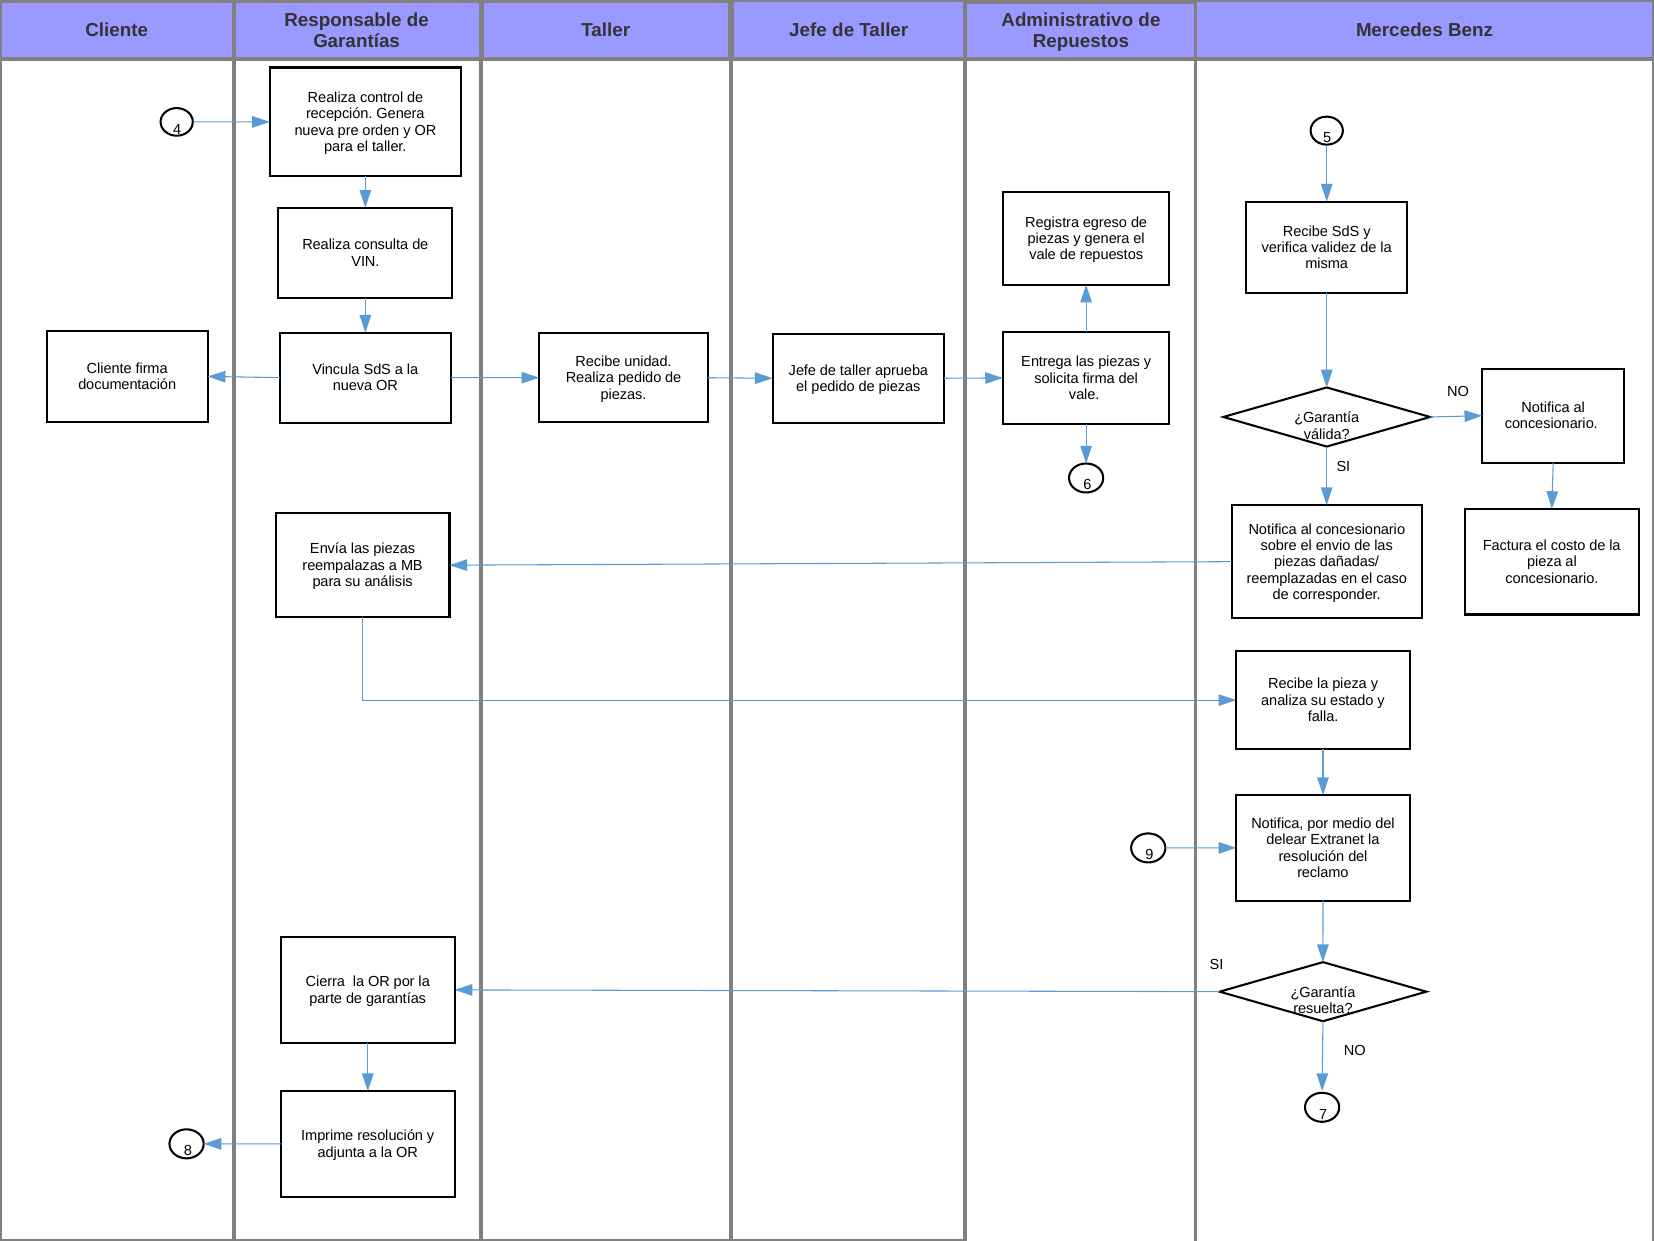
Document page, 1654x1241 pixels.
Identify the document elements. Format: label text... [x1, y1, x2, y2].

text_box Envía las piezas reempalazas a MB para su análisis [275, 513, 450, 618]
text_box Imprime resolución y adjunta a la OR [281, 1091, 455, 1197]
text_box Recibe SdS y verifica validez de la misma [1246, 201, 1408, 293]
text_box Entrega las piezas y solicita firma del vale. [1002, 331, 1170, 425]
text_box Notifica, por medio del delear Extranet la resolución del reclamo [1236, 795, 1410, 901]
text_box Realiza control de recepción. Genera nueva pre orden y OR para el taller. [269, 67, 461, 177]
text_box Administrativo de Repuestos [964, 2, 1194, 60]
text_box Notifica al concesionario. [1482, 368, 1625, 463]
text_box 5 [1310, 116, 1343, 145]
text_box Jefe de taller aprueba el pedido de piezas [772, 333, 944, 423]
text_box Taller [482, 0, 730, 60]
text_box Realiza consulta de VIN. [278, 207, 453, 299]
text_box Cierra la OR por la parte de garantías [281, 937, 455, 1043]
text_box SI [1319, 450, 1368, 483]
text_box NO [1430, 376, 1487, 409]
text_box Notifica al concesionario sobre el envio de las piezas dañadas/ reemplazadas en el caso de corresponder. [1231, 504, 1422, 619]
text_box Jefe de Taller [732, 0, 963, 60]
text_box Recibe la pieza y analiza su estado y falla. [1236, 651, 1410, 750]
text_box 4 [160, 108, 193, 136]
text_box Vincula SdS a la nueva OR [279, 332, 451, 423]
text_box ¿Garantía válida? [1223, 387, 1430, 447]
text_box 9 [1131, 833, 1166, 863]
text_box NO [1326, 1034, 1383, 1067]
text_box 6 [1069, 463, 1104, 493]
text_box ¿Garantía resuelta? [1220, 962, 1427, 1021]
text_box 7 [1305, 1092, 1340, 1122]
text_box Responsable de Garantías [234, 0, 481, 60]
text_box Recibe unidad. Realiza pedido de piezas. [539, 333, 708, 423]
text_box Registra egreso de piezas y genera el vale de repuestos [1002, 191, 1170, 285]
text_box Cliente [0, 0, 234, 60]
text_box 8 [169, 1129, 204, 1159]
text_box SI [1192, 949, 1241, 981]
text_box Mercedes Benz [1197, 1, 1652, 60]
text_box Cliente firma documentación [46, 330, 208, 423]
text_box Factura el costo de la pieza al concesionario. [1465, 508, 1639, 615]
